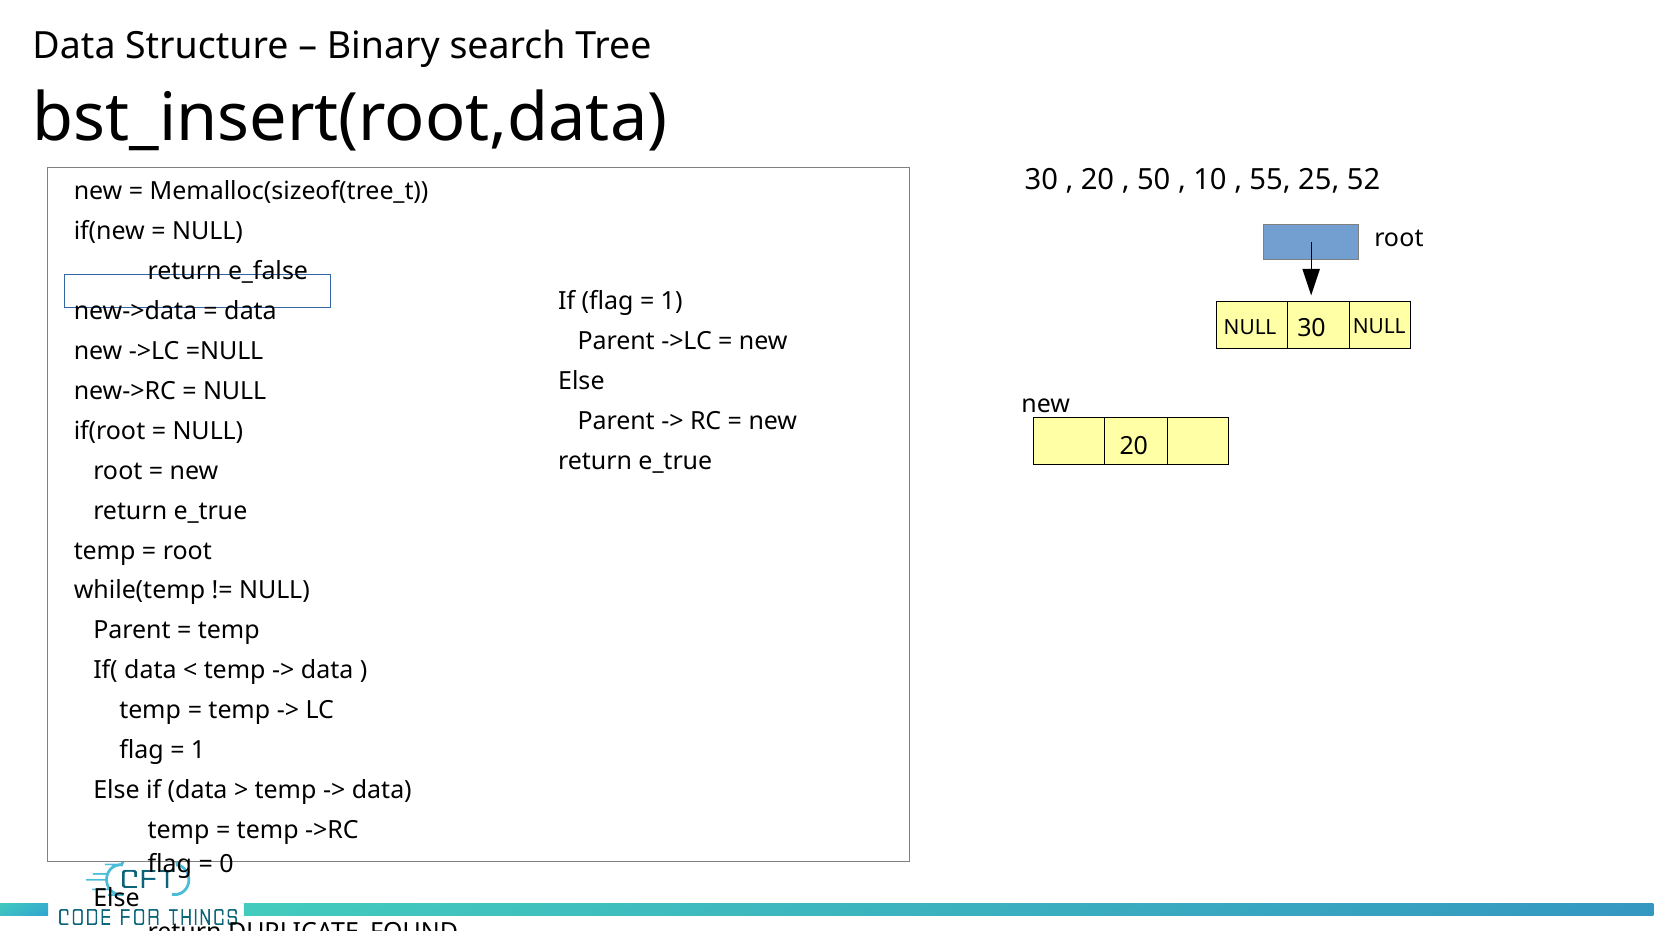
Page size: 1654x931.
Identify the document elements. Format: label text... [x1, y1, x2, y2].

text_box NULL [1209, 304, 1293, 344]
text_box [1263, 224, 1359, 260]
text_box NULL [1338, 304, 1430, 344]
text_box root [1359, 212, 1440, 257]
text_box [1216, 344, 1287, 349]
text_box [1288, 344, 1349, 349]
text_box [1168, 417, 1229, 465]
text_box [1033, 417, 1104, 465]
text_box 30 , 20 , 50 , 10 , 55, 25, 52 [1009, 141, 1536, 201]
title Data Structure – Binary search Tree bst_insert(root,data) [32, 12, 1184, 166]
text_box 30 [1282, 301, 1345, 346]
text_box [603, 167, 910, 862]
text_box 20 [1104, 420, 1167, 465]
text_box If (flag = 1) Parent ->LC = new Else Parent -> RC = new return e_true [543, 275, 863, 496]
text_box new = Memalloc(sizeof(tree_t)) if(new = NULL) return e_false new->data = data new ->LC =NULL new->RC = NULL if(root = NULL) root = new return e_true temp = root while(temp != NULL) Parent = temp If( data < temp -> data ) temp = temp -> LC flag = 1 Else if (data > temp -> data) temp = temp ->RC flag = 0 Else return DUPLICATE_FOUND [59, 166, 603, 866]
text_box new [1006, 378, 1089, 423]
text_box [47, 167, 59, 862]
picture [59, 866, 237, 925]
text_box [1350, 344, 1411, 349]
